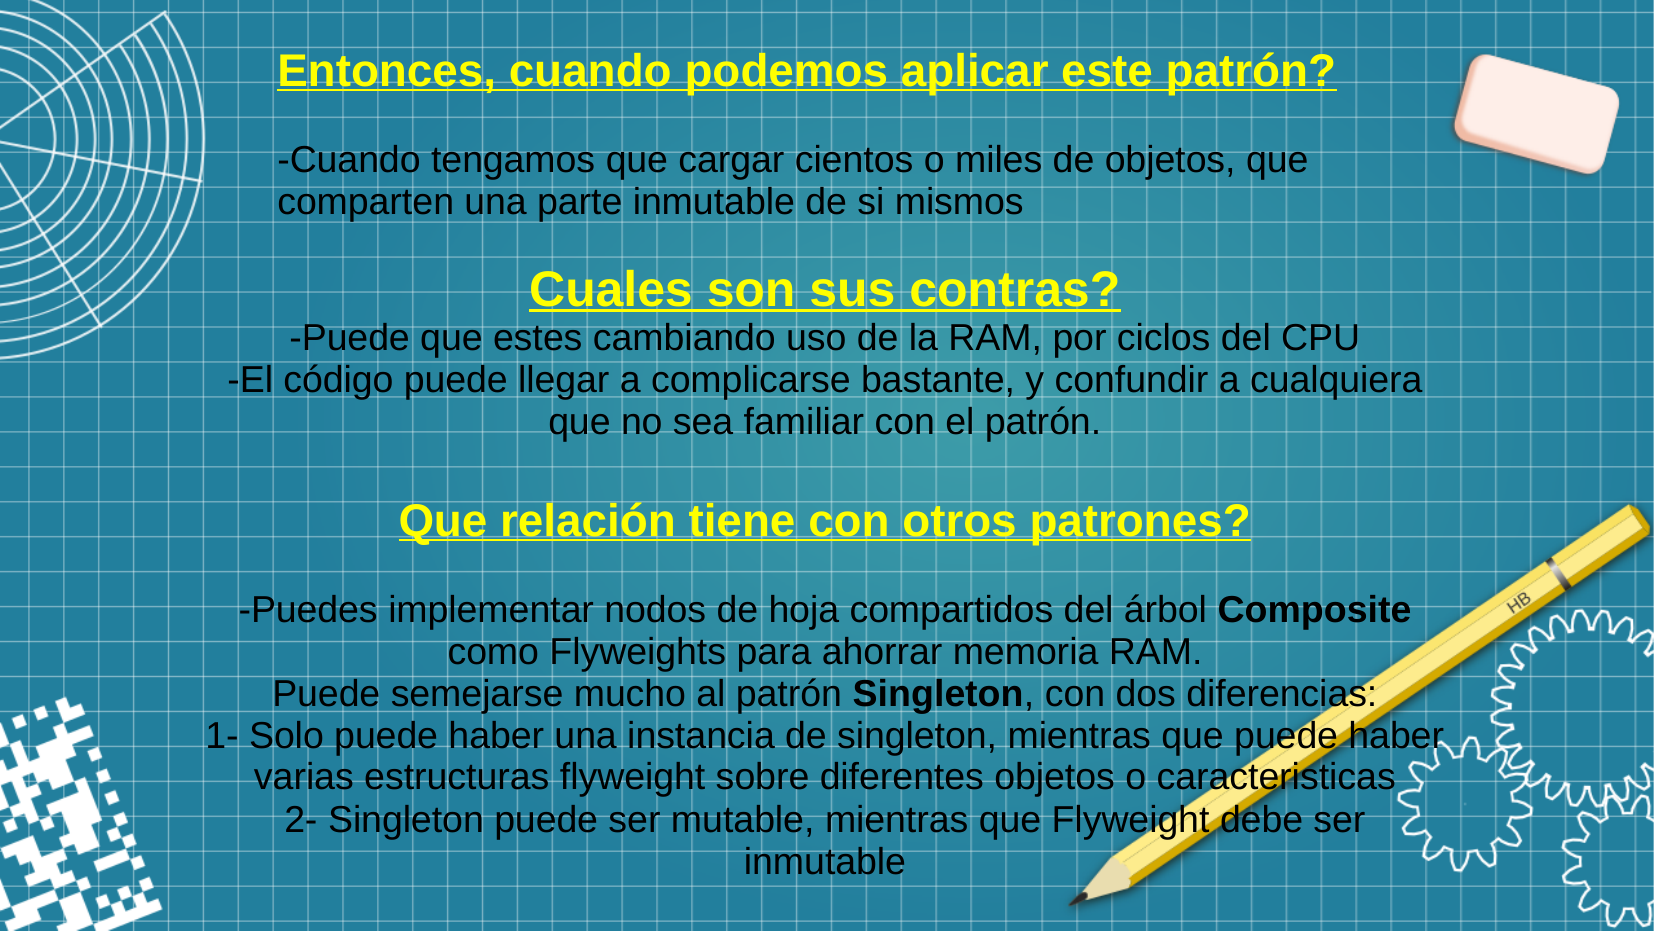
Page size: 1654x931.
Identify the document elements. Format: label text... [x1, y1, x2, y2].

text_box Entonces, cuando podemos aplicar este patrón? -Cuando tengamos que cargar cientos o miles de objetos, que comparten una parte inmutable de si mismos [262, 37, 1388, 253]
text_box Cuales son sus contras? -Puede que estes cambiando uso de la RAM, por ciclos del CPU -El código puede llegar a complicarse bastante, y confundir a cualquiera que no sea familiar con el patrón. [187, 253, 1463, 451]
picture [0, 0, 1654, 931]
text_box Que relación tiene con otros patrones? -Puedes implementar nodos de hoja compartidos del árbol Composite como Flyweights para ahorrar memoria RAM. Puede semejarse mucho al patrón Singleton, con dos diferencias: 1- Solo puede haber una instancia de singleton, mientras que puede haber varias estructuras flyweight sobre diferentes objetos o caracteristicas 2- Singleton puede ser mutable, mientras que Flyweight debe ser inmutable [187, 487, 1463, 931]
